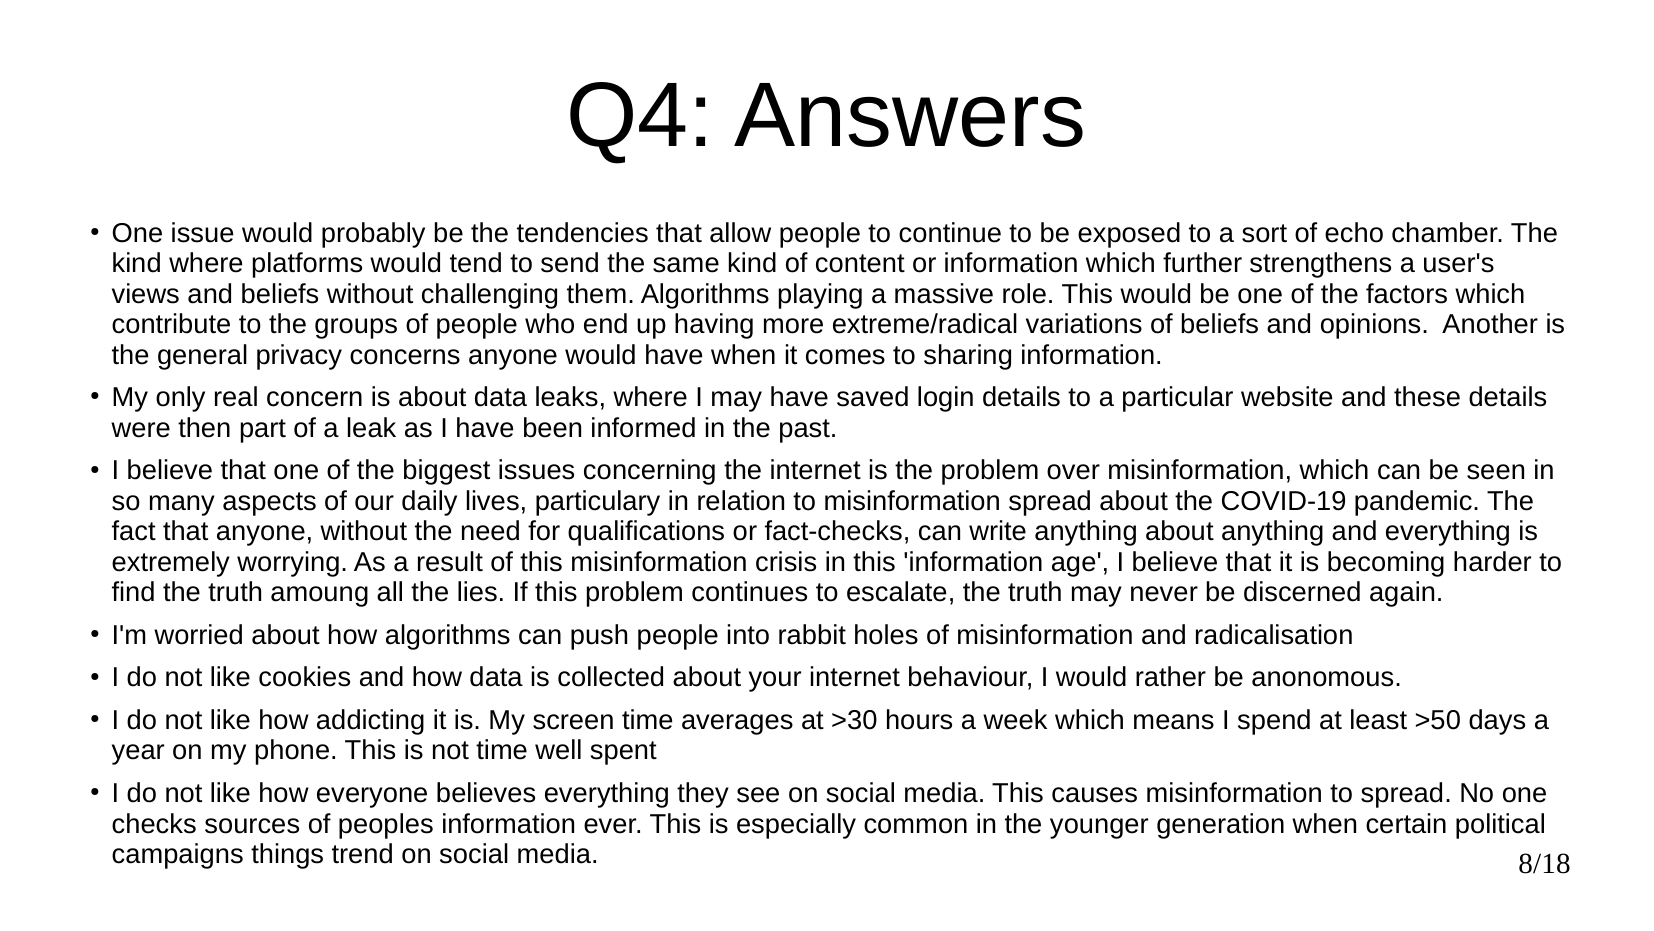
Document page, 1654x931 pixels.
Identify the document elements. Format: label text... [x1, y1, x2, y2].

list One issue would probably be the tendencies that allow people to continue to be exposed to a sort of echo chamber. The kind where platforms would tend to send the same kind of content or information which further strengthens a user's views and beliefs without challenging them. Algorithms playing a massive role. This would be one of the factors which contribute to the groups of people who end up having more extreme/radical variations of beliefs and opinions. Another is the general privacy concerns anyone would have when it comes to sharing information. My only real concern is about data leaks, where I may have saved login details to a particular website and these details were then part of a leak as I have been informed in the past. I believe that one of the biggest issues concerning the internet is the problem over misinformation, which can be seen in so many aspects of our daily lives, particulary in relation to misinformation spread about the COVID-19 pandemic. The fact that anyone, without the need for qualifications or fact-checks, can write anything about anything and everything is extremely worrying. As a result of this misinformation crisis in this 'information age', I believe that it is becoming harder to find the truth amoung all the lies. If this problem continues to escalate, the truth may never be discerned again. I'm worried about how algorithms can push people into rabbit holes of misinformation and radicalisation I do not like cookies and how data is collected about your internet behaviour, I would rather be anonomous. I do not like how addicting it is. My screen time averages at >30 hours a week which means I spend at least >50 days a year on my phone. This is not time well spent I do not like how everyone believes everything they see on social media. This causes misinformation to spread. No one checks sources of peoples information ever. This is especially common in the younger generation when certain political campaigns things trend on social media. [82, 217, 1571, 886]
title Q4: Answers [82, 37, 1571, 193]
